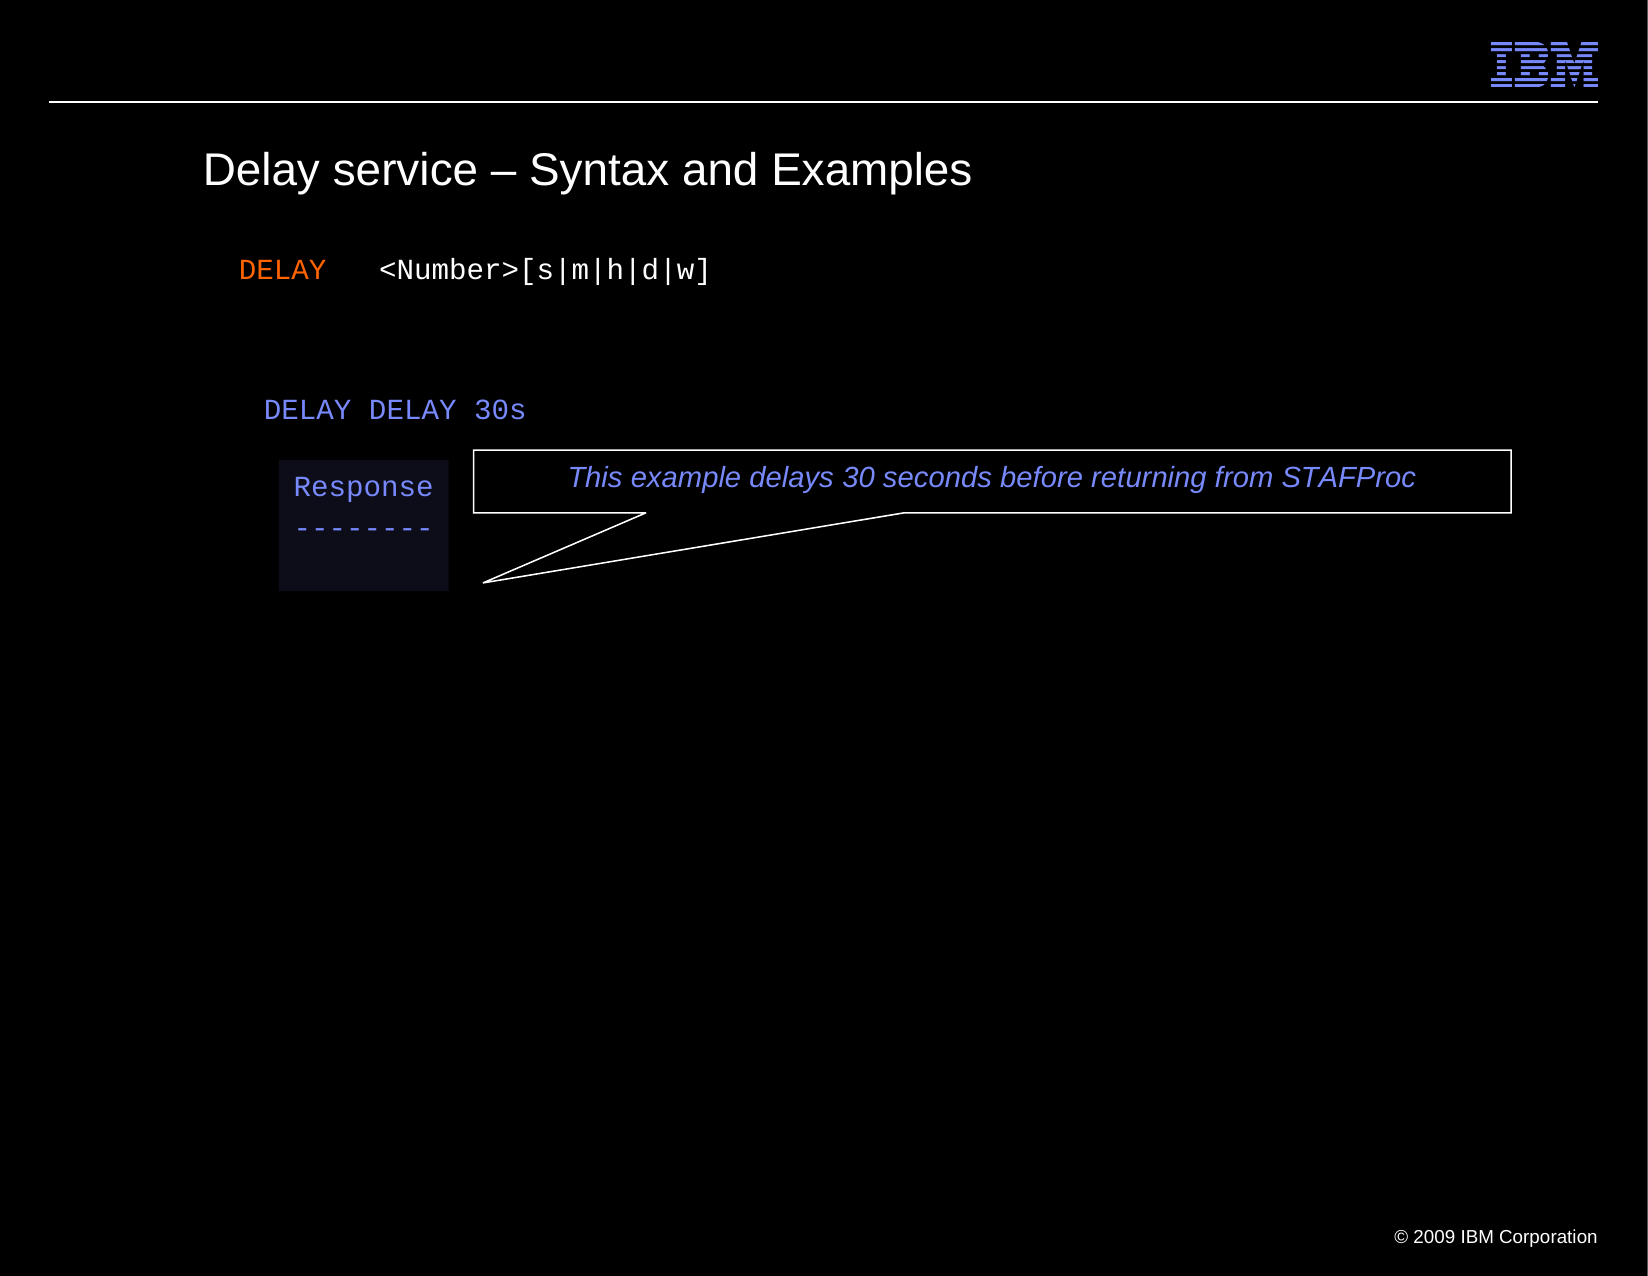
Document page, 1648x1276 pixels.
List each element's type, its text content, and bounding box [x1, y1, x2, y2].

text_box This example delays 30 seconds before returning from STAFProc [473, 450, 1512, 583]
text_box DELAY DELAY 30s [264, 390, 1648, 426]
title Delay service – Syntax and Examples [186, 137, 1648, 231]
text_box Response -------- [278, 459, 449, 592]
text_box DELAY <Number>[s|m|h|d|w] [239, 250, 1648, 286]
picture [1491, 42, 1598, 87]
